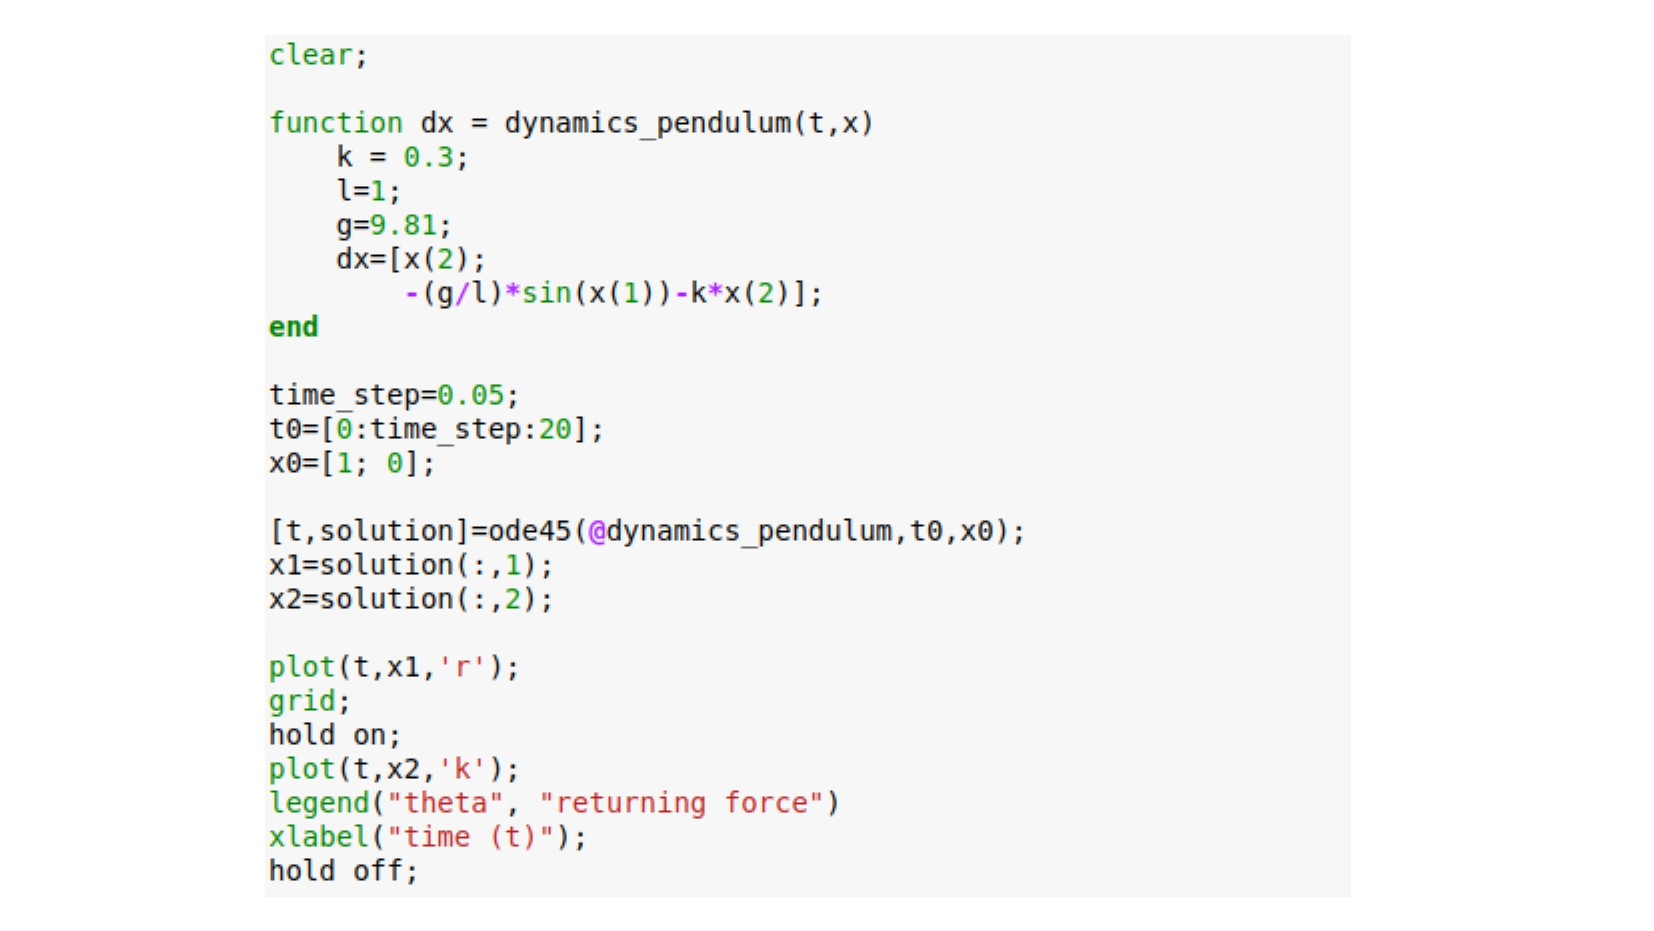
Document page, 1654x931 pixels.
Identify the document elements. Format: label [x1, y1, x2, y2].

picture [265, 35, 1351, 897]
